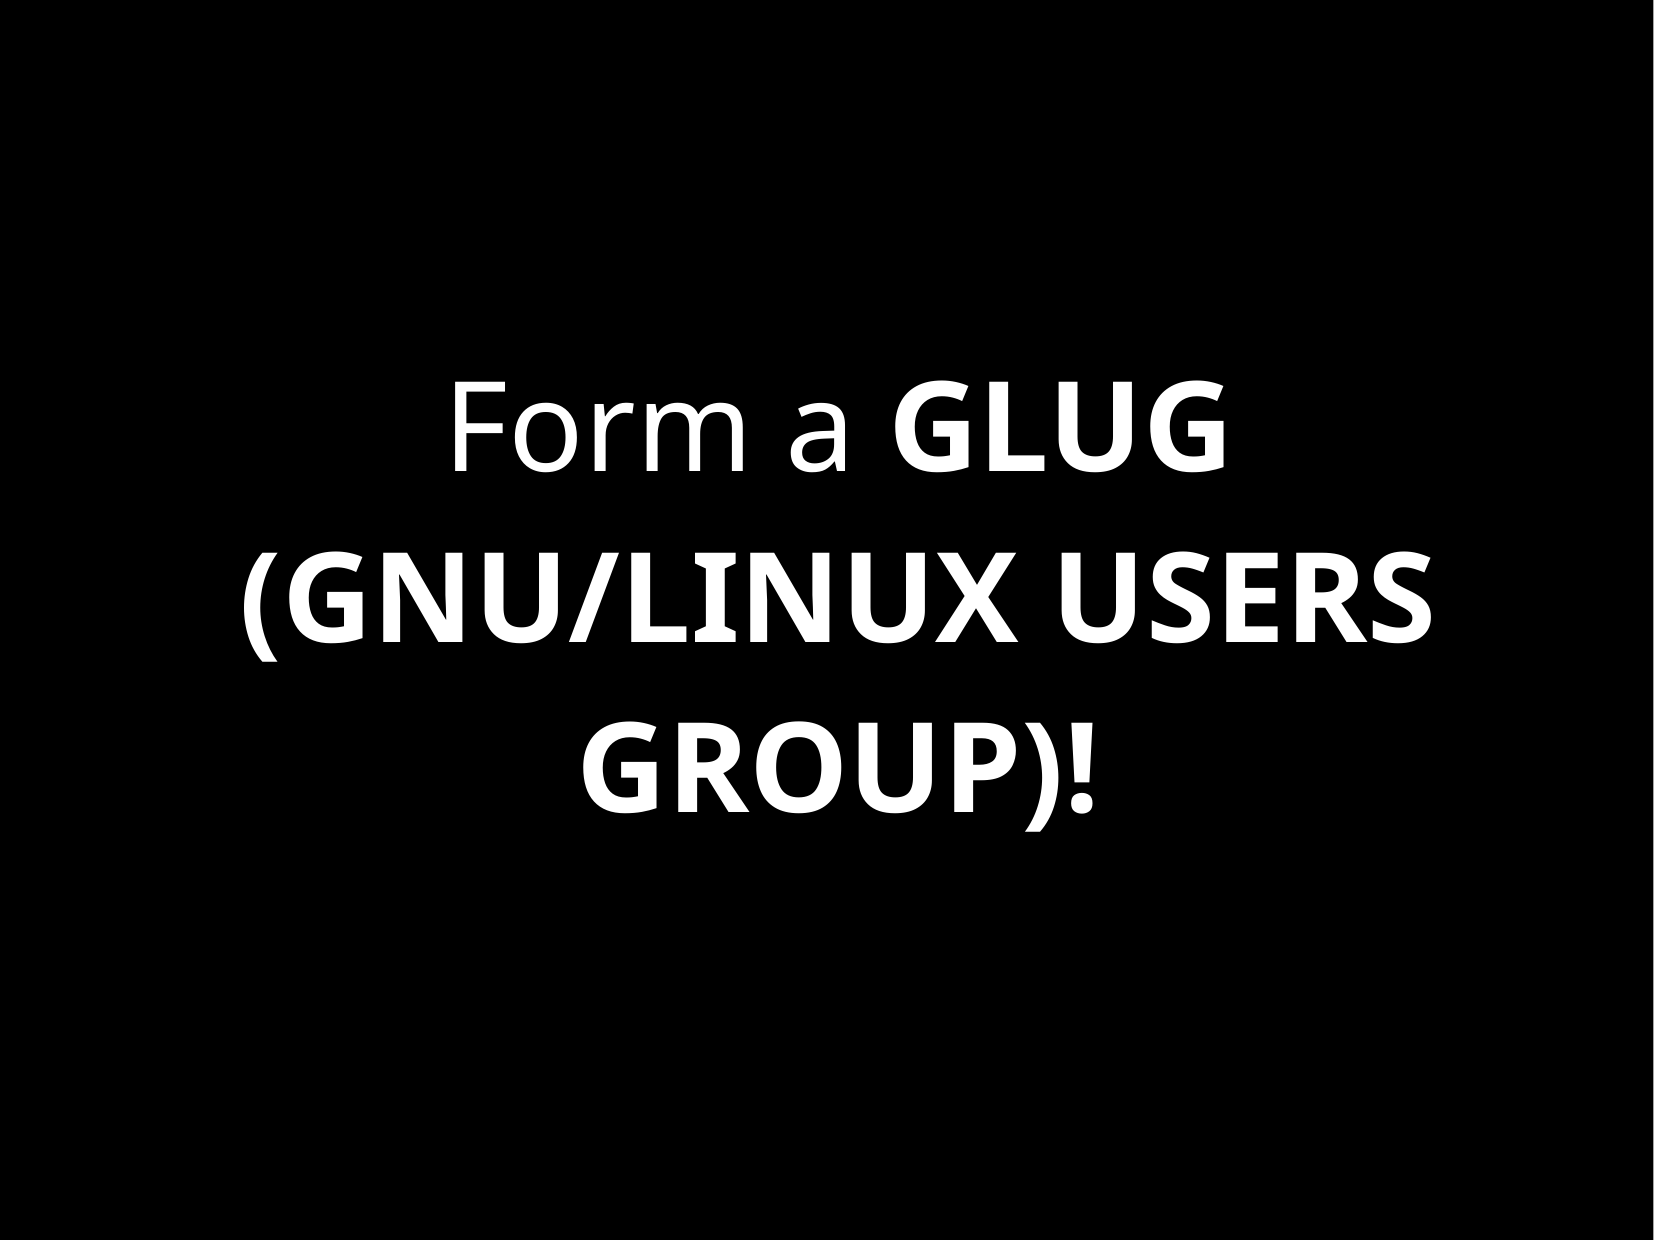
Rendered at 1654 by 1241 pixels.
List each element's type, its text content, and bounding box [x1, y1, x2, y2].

text_box Form a GLUG (GNU/LINUX USERS GROUP)! [100, 330, 1577, 863]
